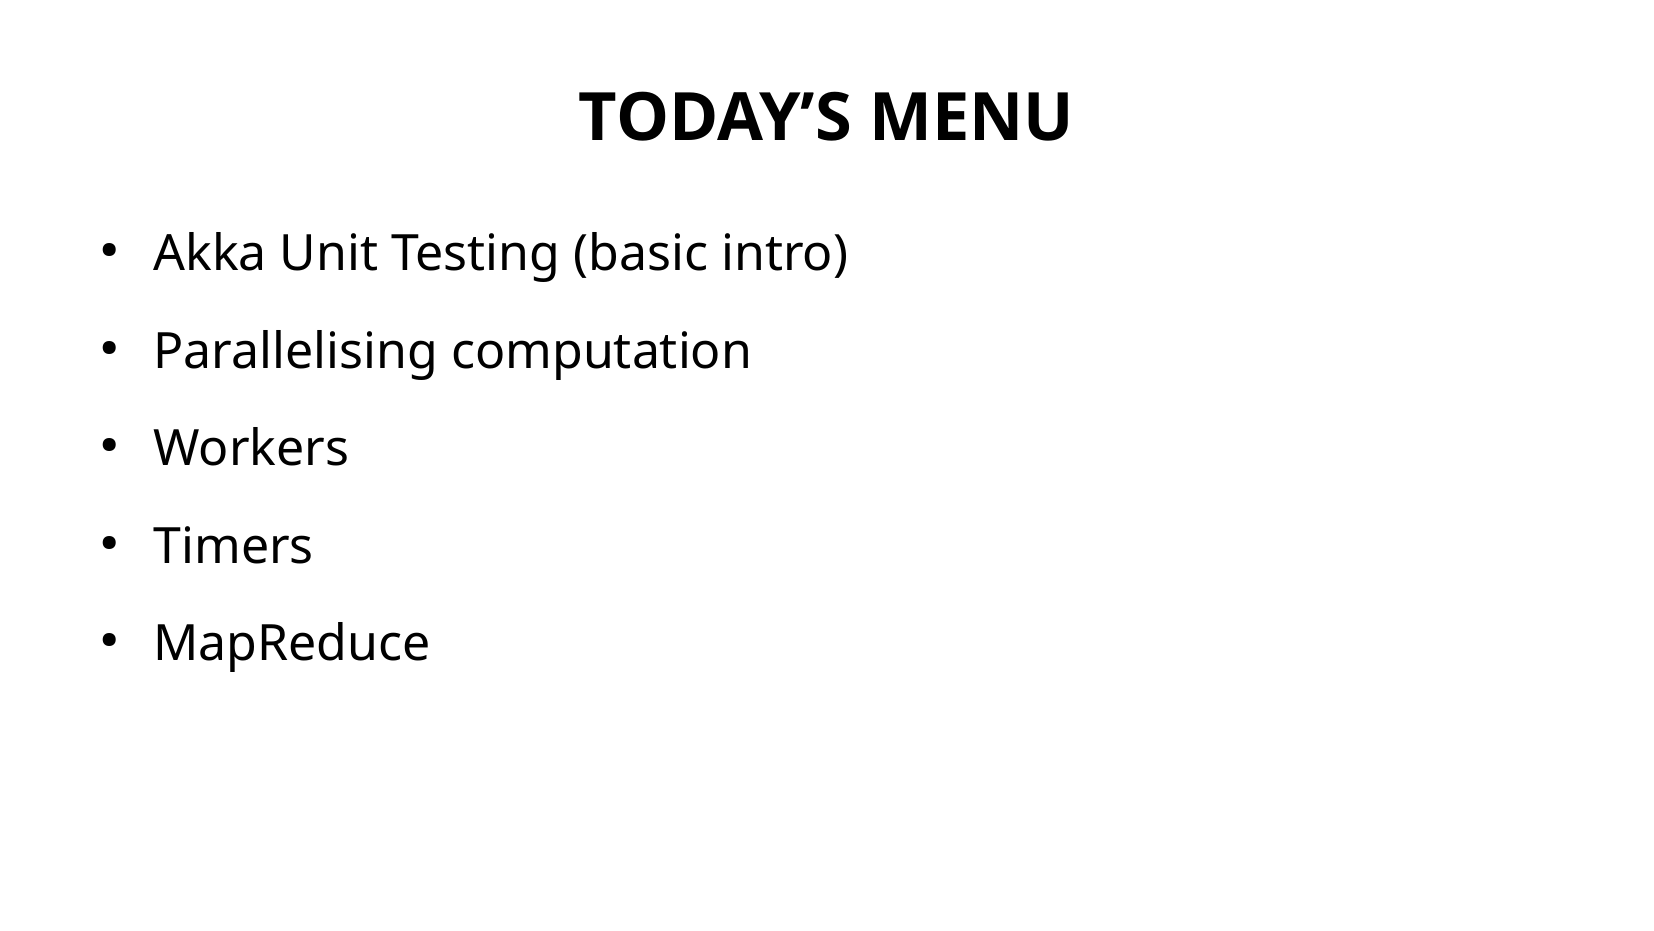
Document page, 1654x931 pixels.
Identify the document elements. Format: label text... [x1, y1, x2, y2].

title TODAY’S MENU [82, 36, 1571, 193]
list Akka Unit Testing (basic intro) Parallelising computation Workers Timers MapReduce [82, 217, 1571, 757]
